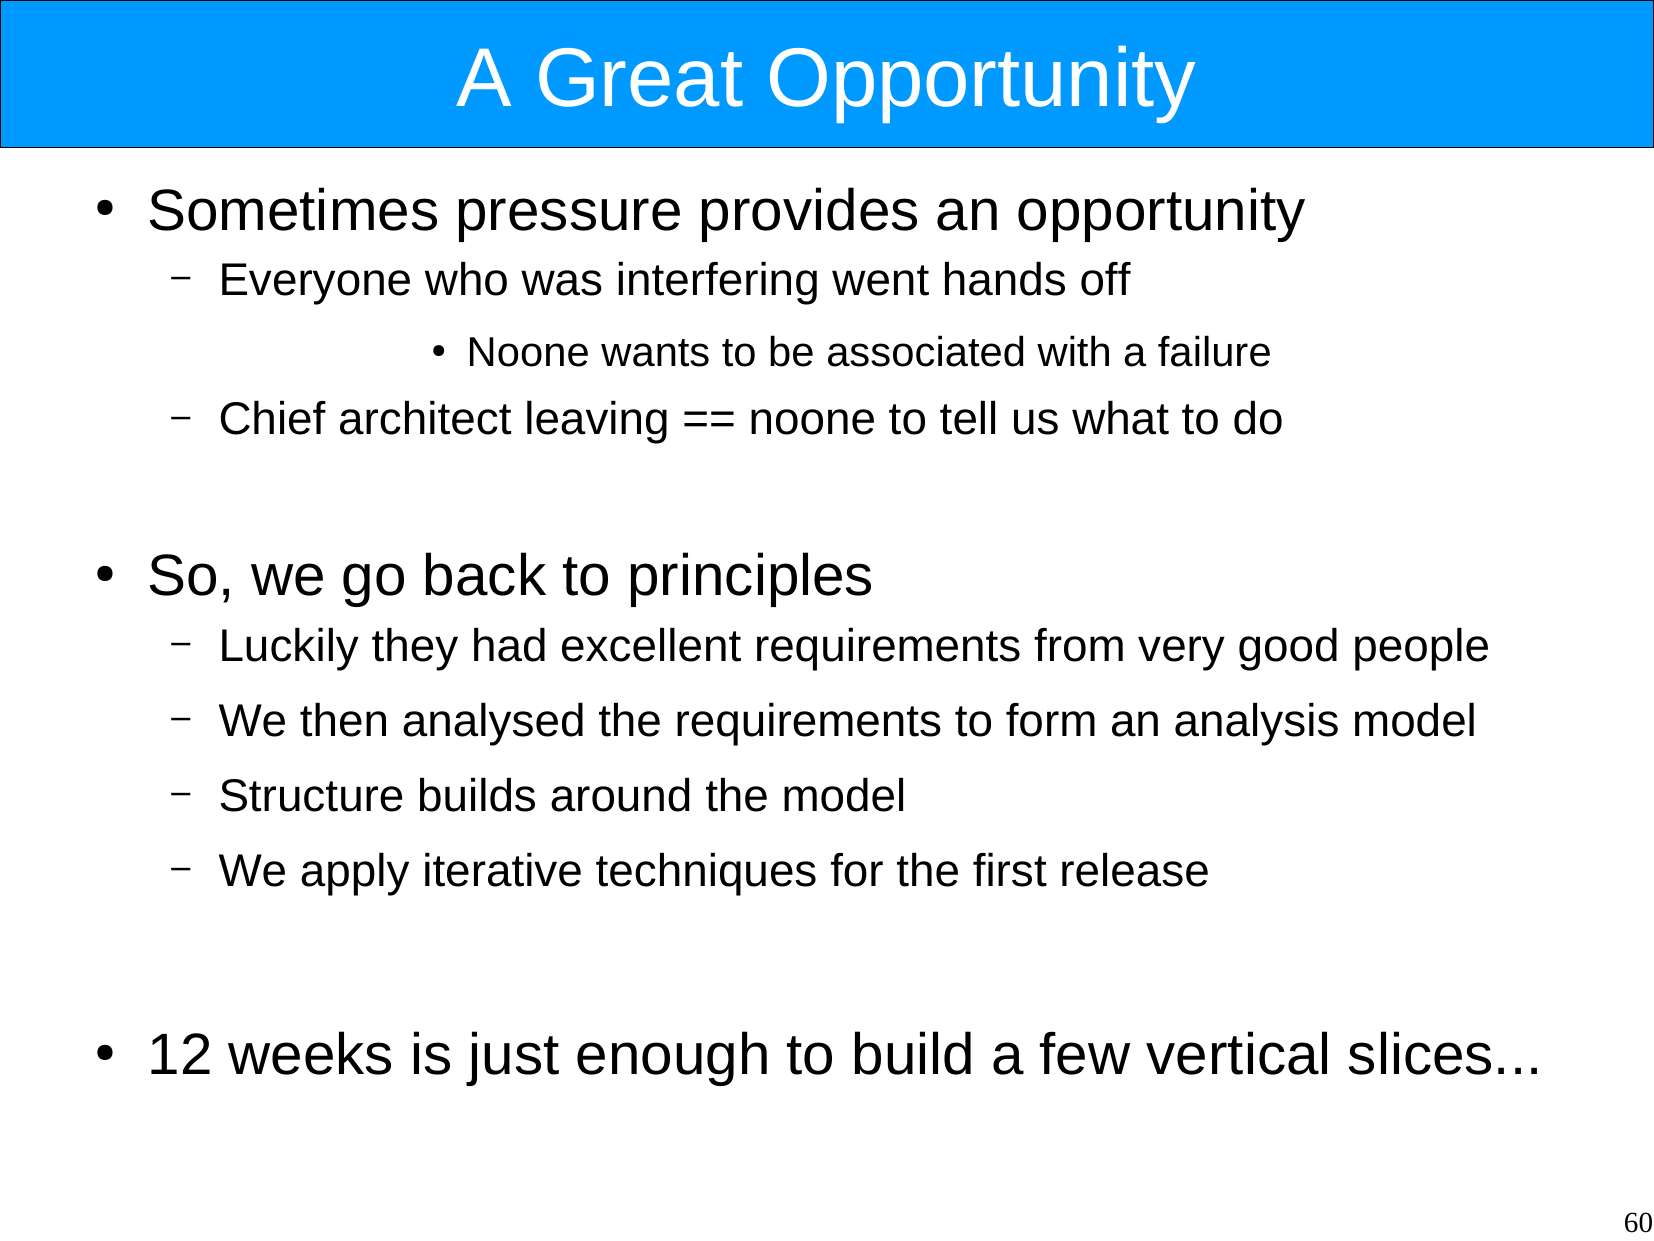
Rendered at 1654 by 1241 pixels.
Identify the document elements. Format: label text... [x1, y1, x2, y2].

title A Great Opportunity [82, 21, 1571, 135]
list Sometimes pressure provides an opportunity Everyone who was interfering went hands off Noone wants to be associated with a failure Chief architect leaving == noone to tell us what to do So, we go back to principles Luckily they had excellent requirements from very good people We then analysed the requirements to form an analysis model Structure builds around the model We apply iterative techniques for the first release 12 weeks is just enough to build a few vertical slices... [76, 177, 1565, 1196]
